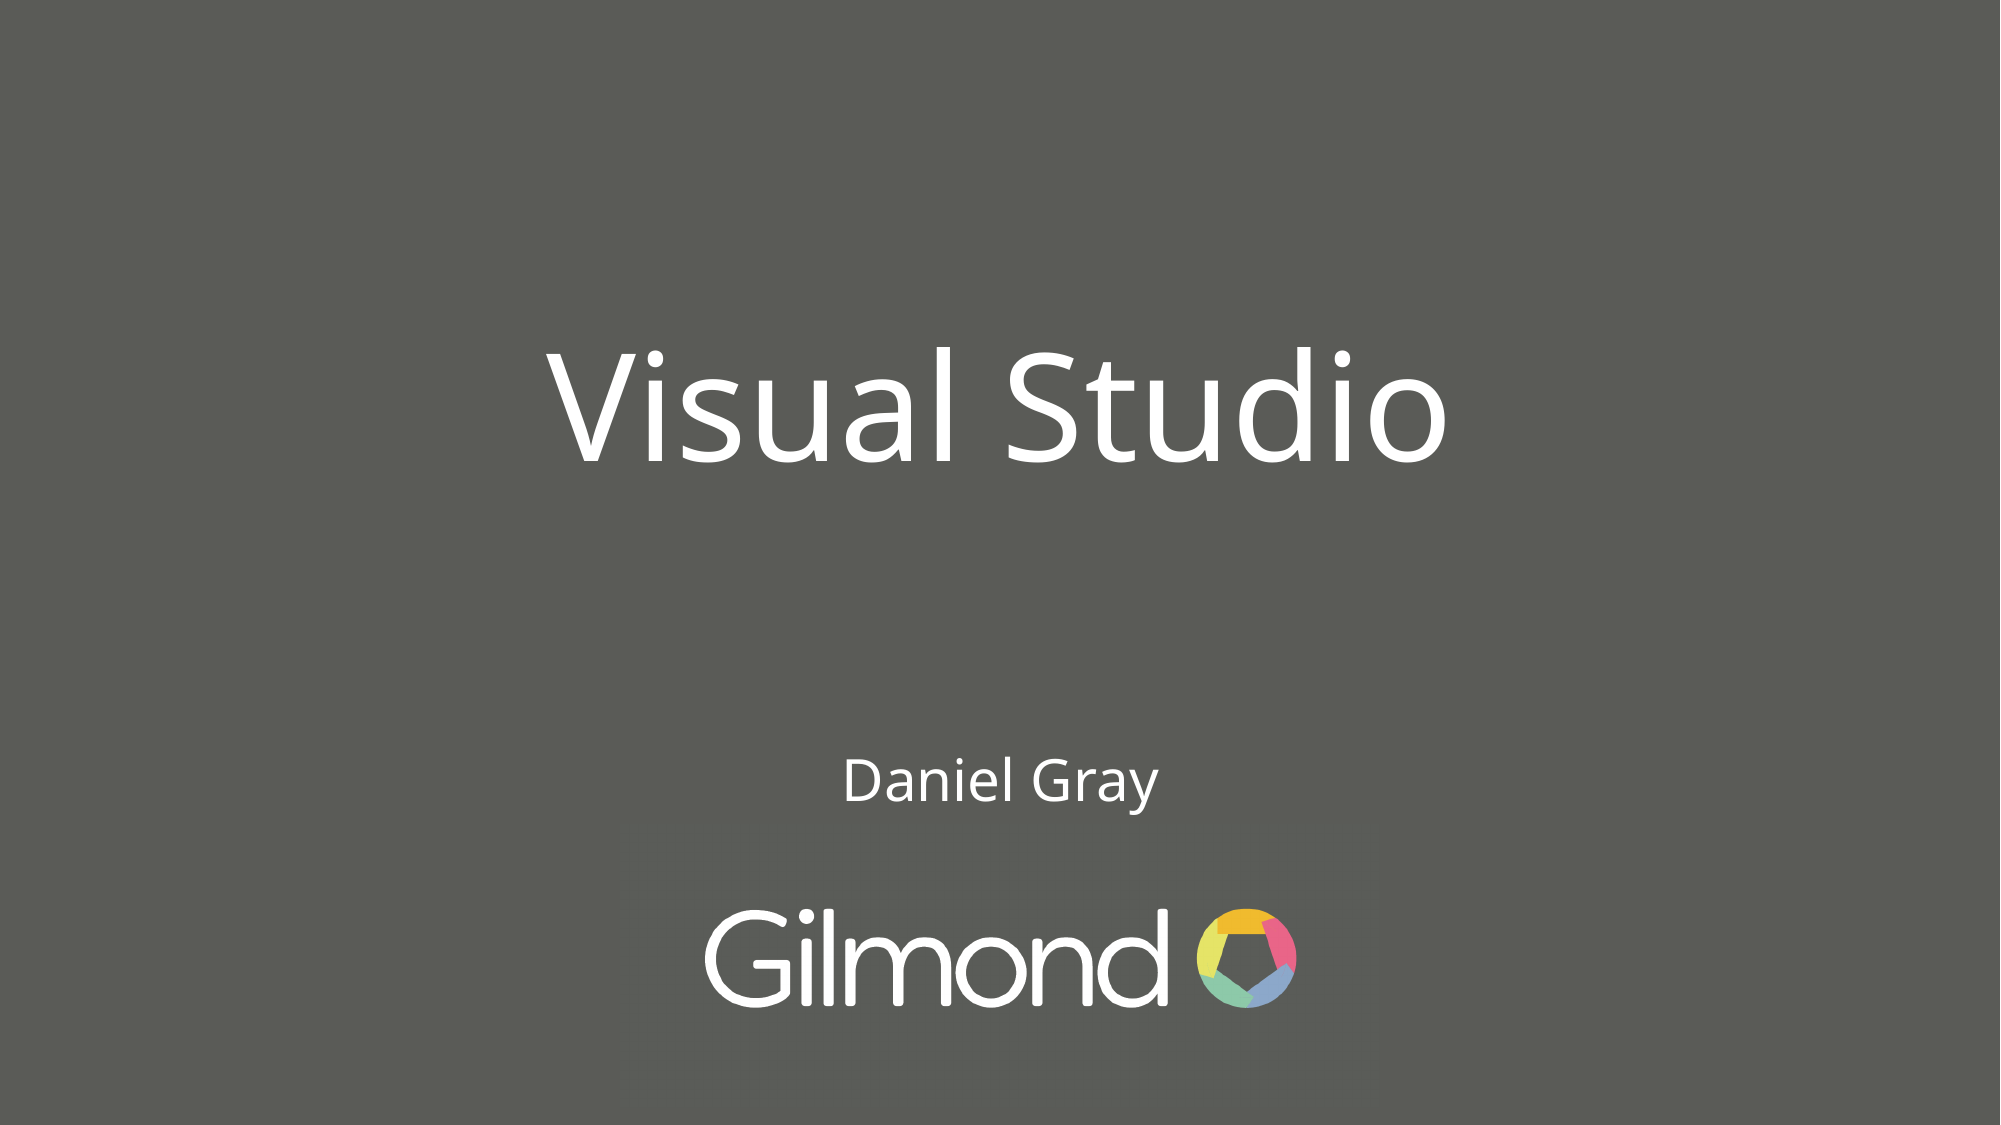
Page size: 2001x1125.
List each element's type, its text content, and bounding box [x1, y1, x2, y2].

picture [620, 824, 1380, 1108]
subtitle Visual Studio [249, 211, 1750, 581]
subtitle Daniel Gray [249, 581, 1750, 985]
